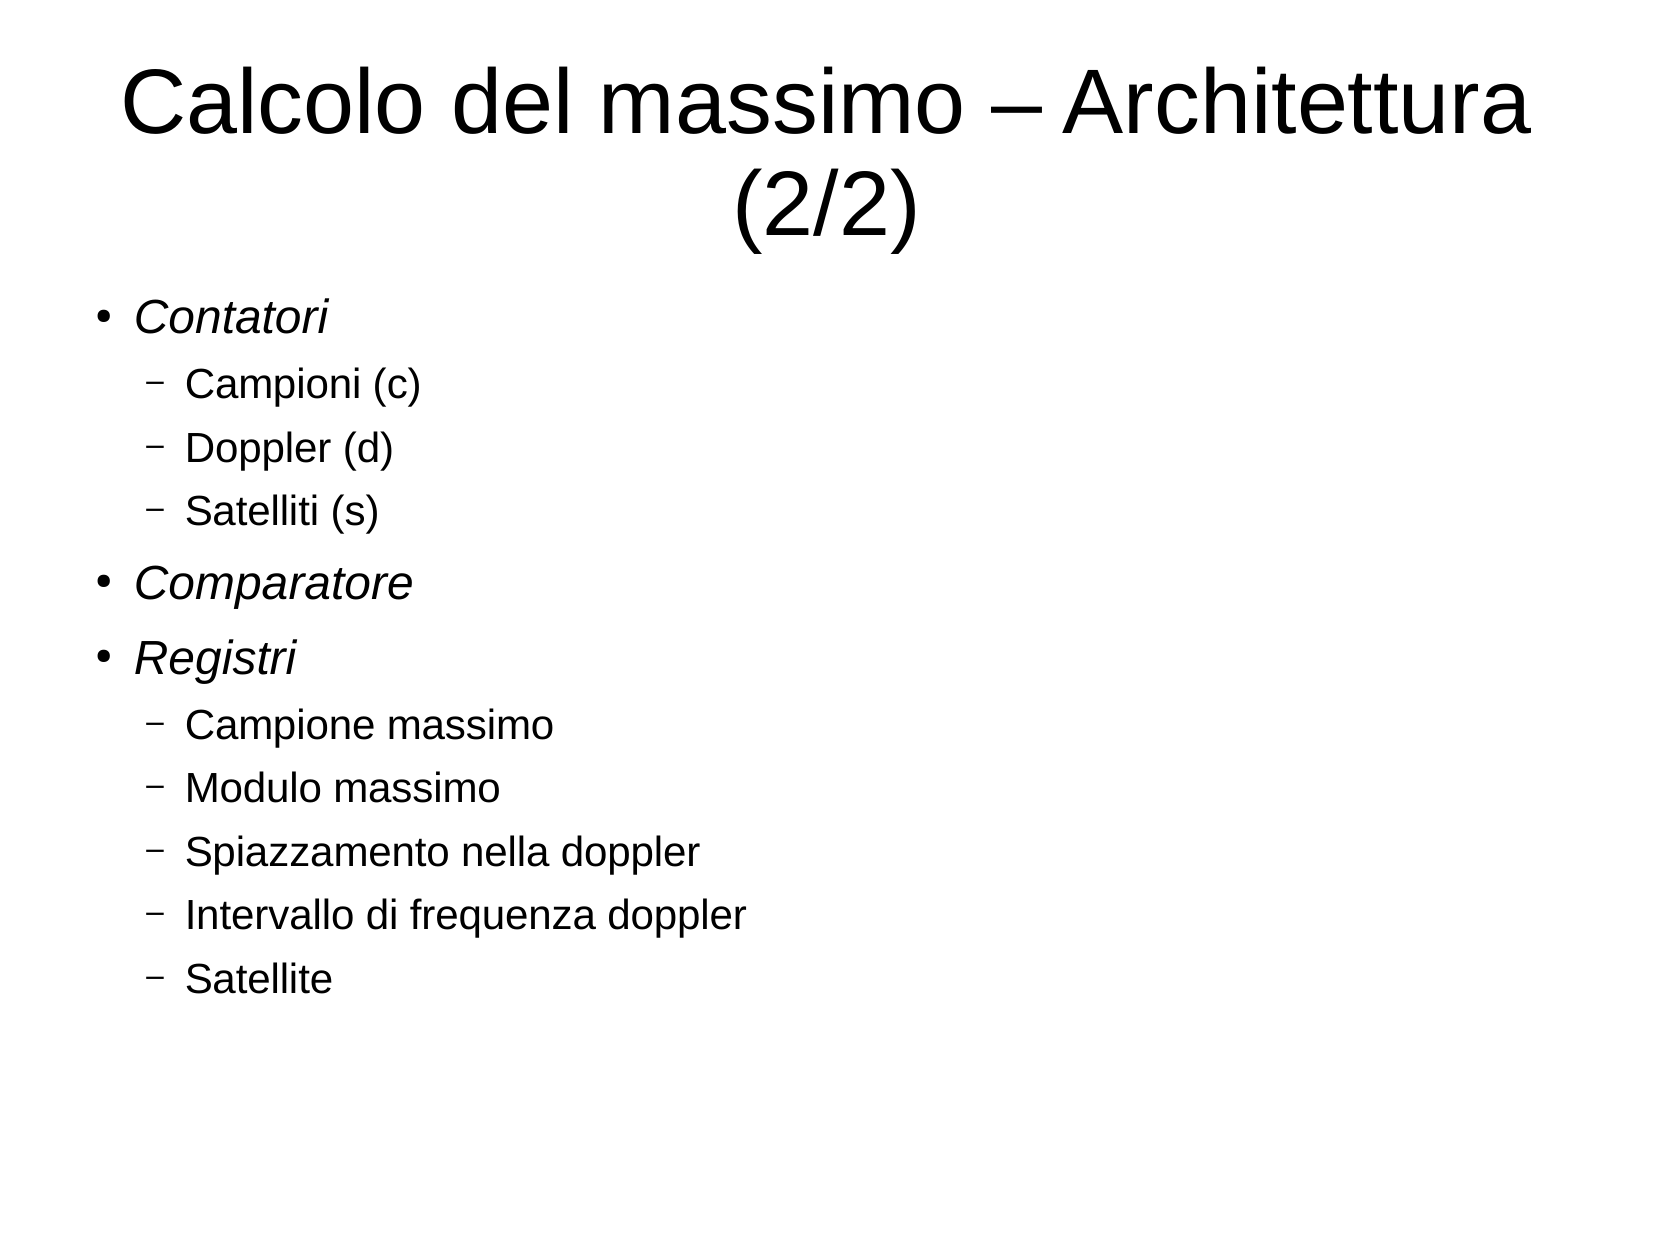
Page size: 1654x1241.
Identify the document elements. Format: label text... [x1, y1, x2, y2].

list Contatori Campioni (c) Doppler (d) Satelliti (s) Comparatore Registri Campione massimo Modulo massimo Spiazzamento nella doppler Intervallo di frequenza doppler Satellite [82, 290, 1571, 1010]
title Calcolo del massimo – Architettura (2/2) [82, 49, 1571, 257]
